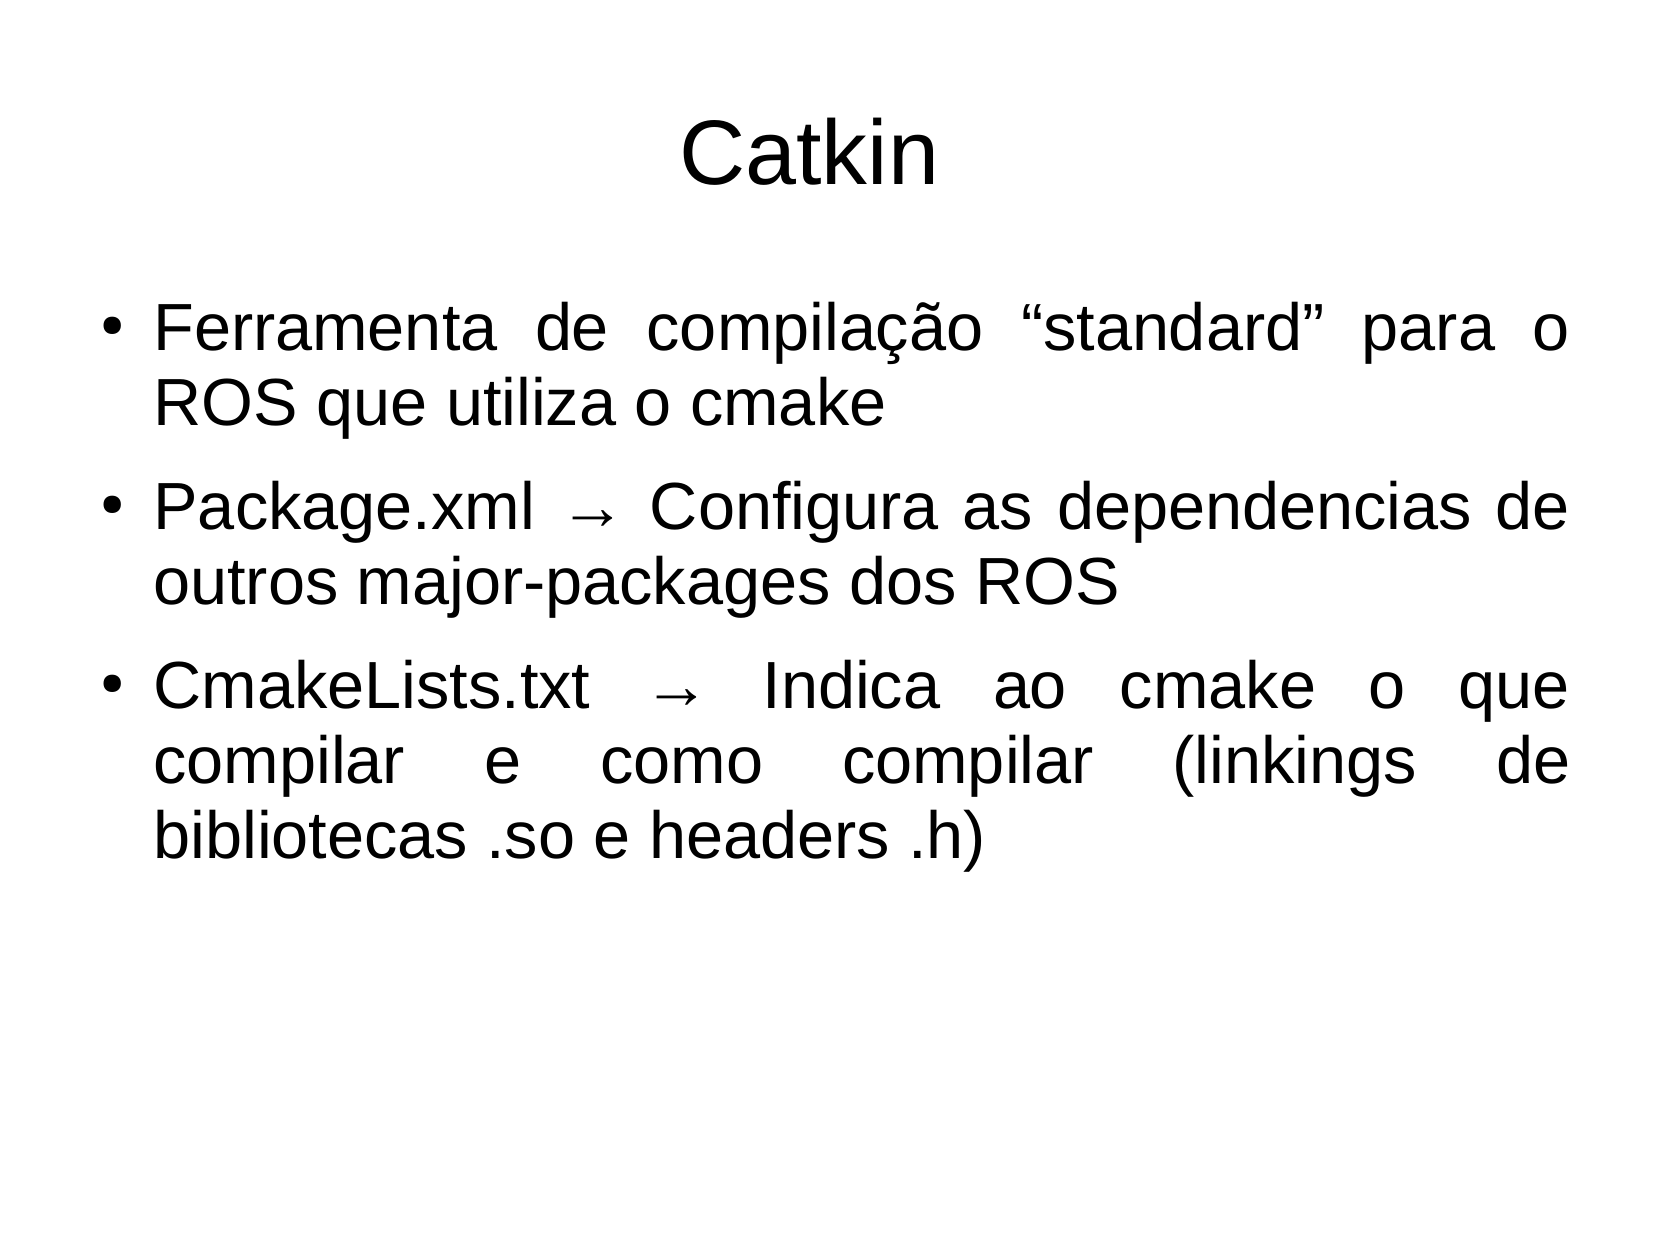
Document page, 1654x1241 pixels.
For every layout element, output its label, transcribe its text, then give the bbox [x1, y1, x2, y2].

title Catkin [82, 49, 1571, 257]
list Ferramenta de compilação “standard” para o ROS que utiliza o cmake Package.xml → Configura as dependencias de outros major-packages dos ROS CmakeLists.txt → Indica ao cmake o que compilar e como compilar (linkings de bibliotecas .so e headers .h) [82, 290, 1571, 1010]
